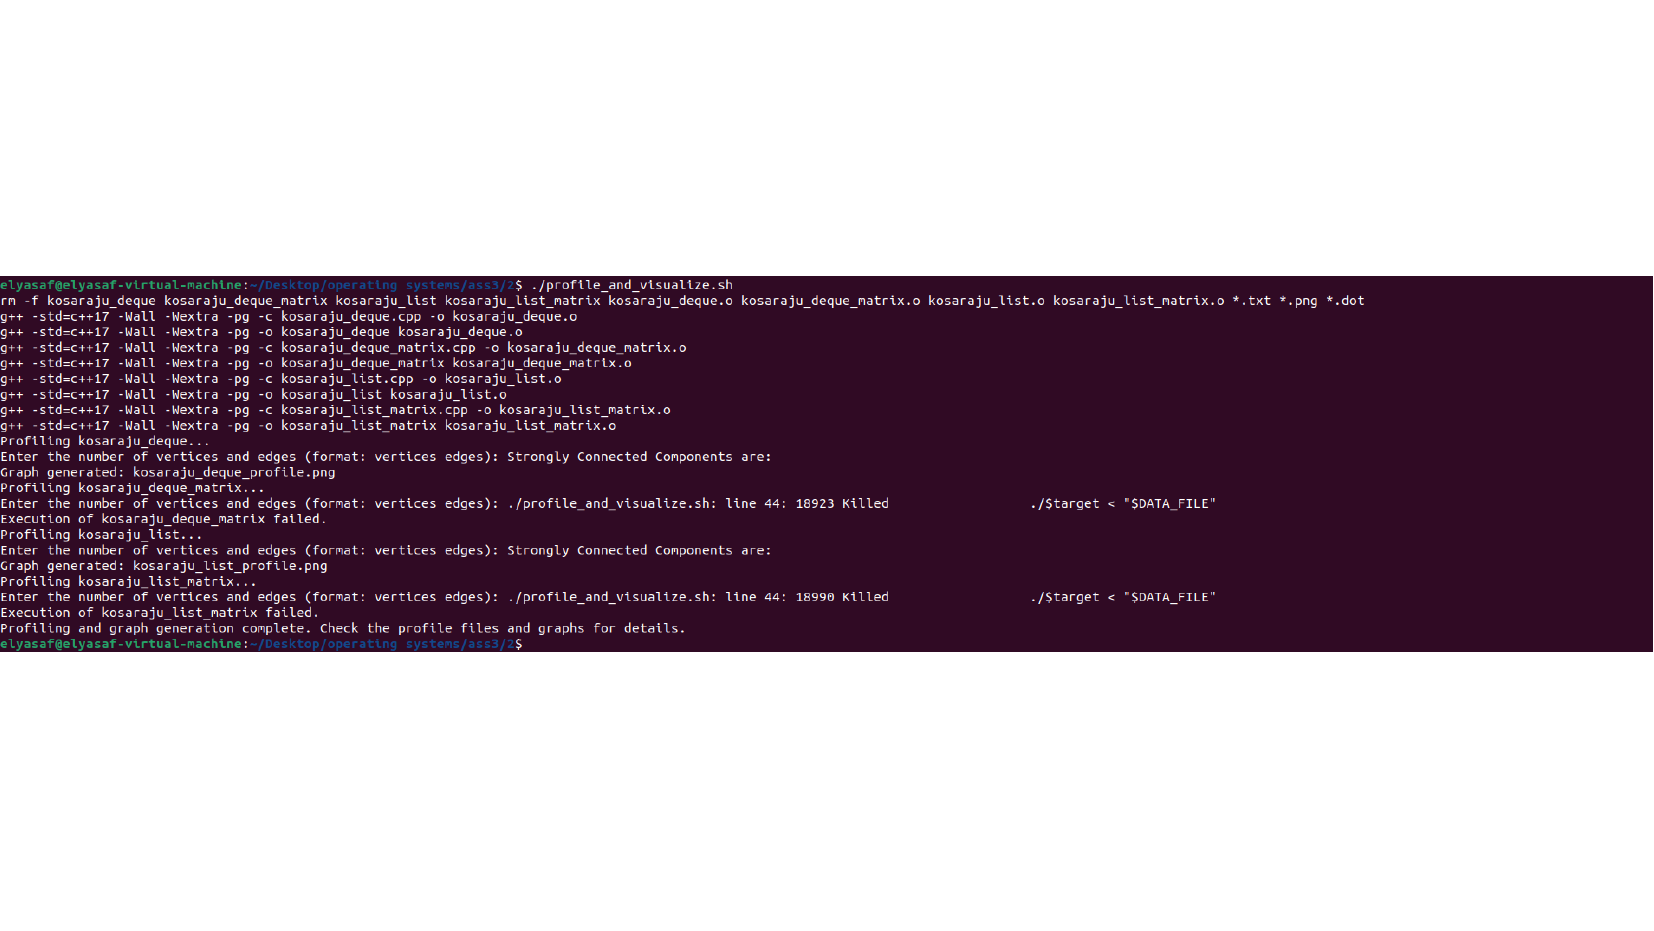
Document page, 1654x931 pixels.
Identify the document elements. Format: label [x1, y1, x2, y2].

picture [0, 276, 1653, 652]
